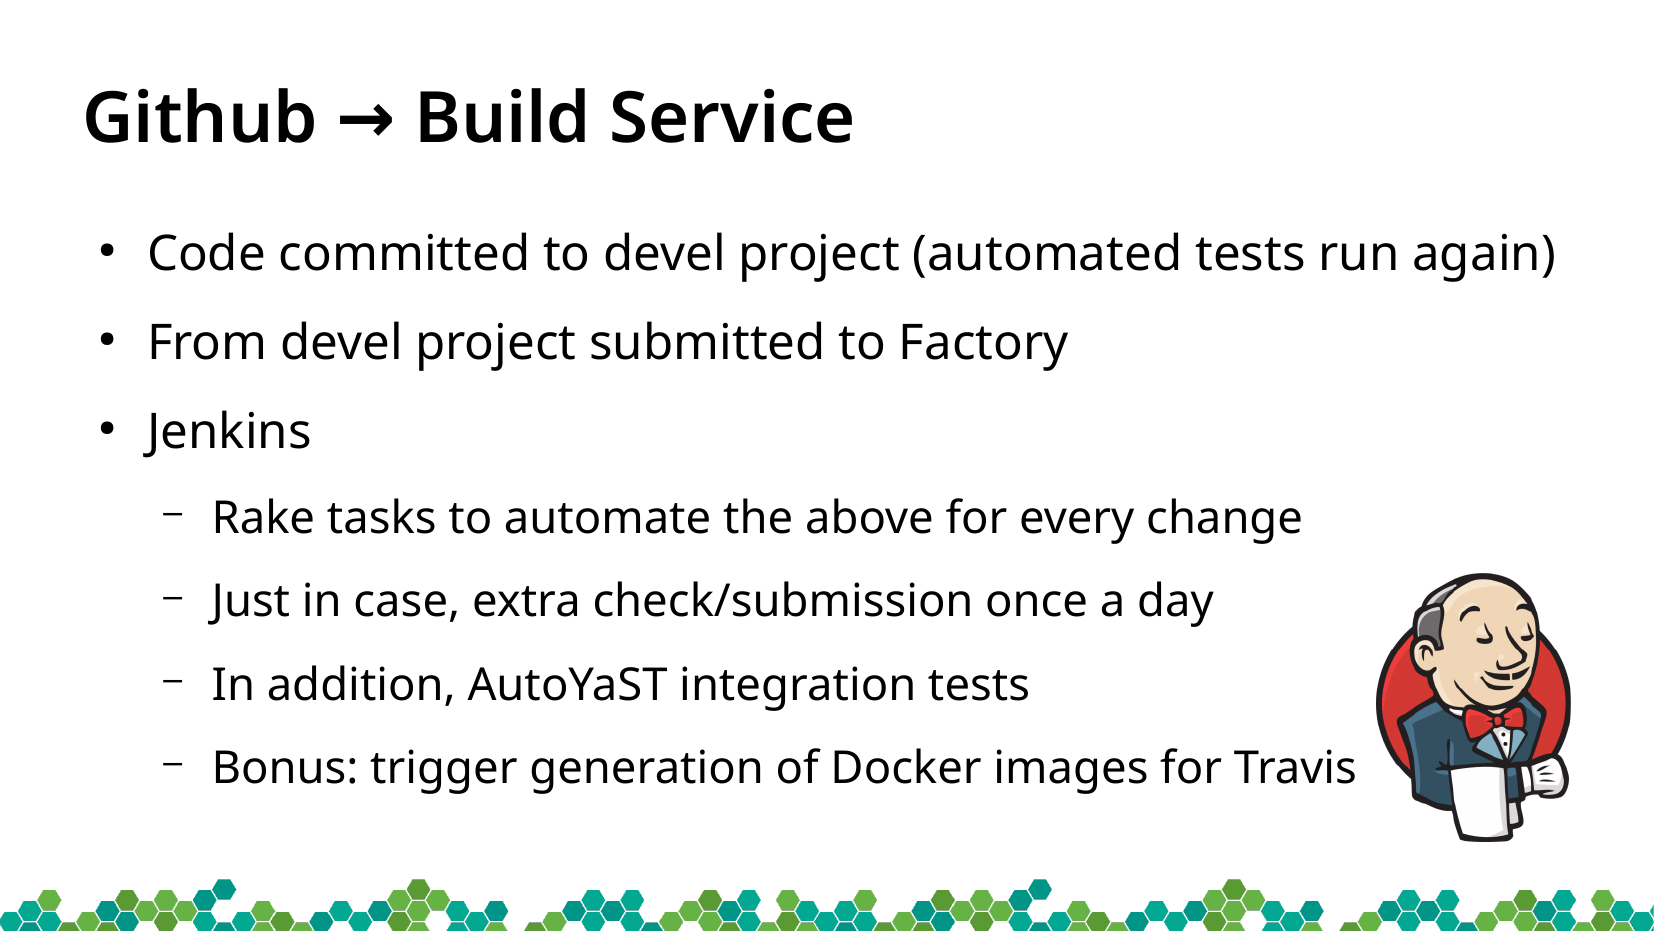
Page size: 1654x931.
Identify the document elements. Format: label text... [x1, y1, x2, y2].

title Github → Build Service [82, 37, 1571, 193]
picture [0, 871, 1654, 931]
picture [1376, 573, 1571, 842]
list Code committed to devel project (automated tests run again) From devel project submitted to Factory Jenkins Rake tasks to automate the above for every change Just in case, extra check/submission once a day In addition, AutoYaST integration tests Bonus: trigger generation of Docker images for Travis [82, 217, 1571, 855]
